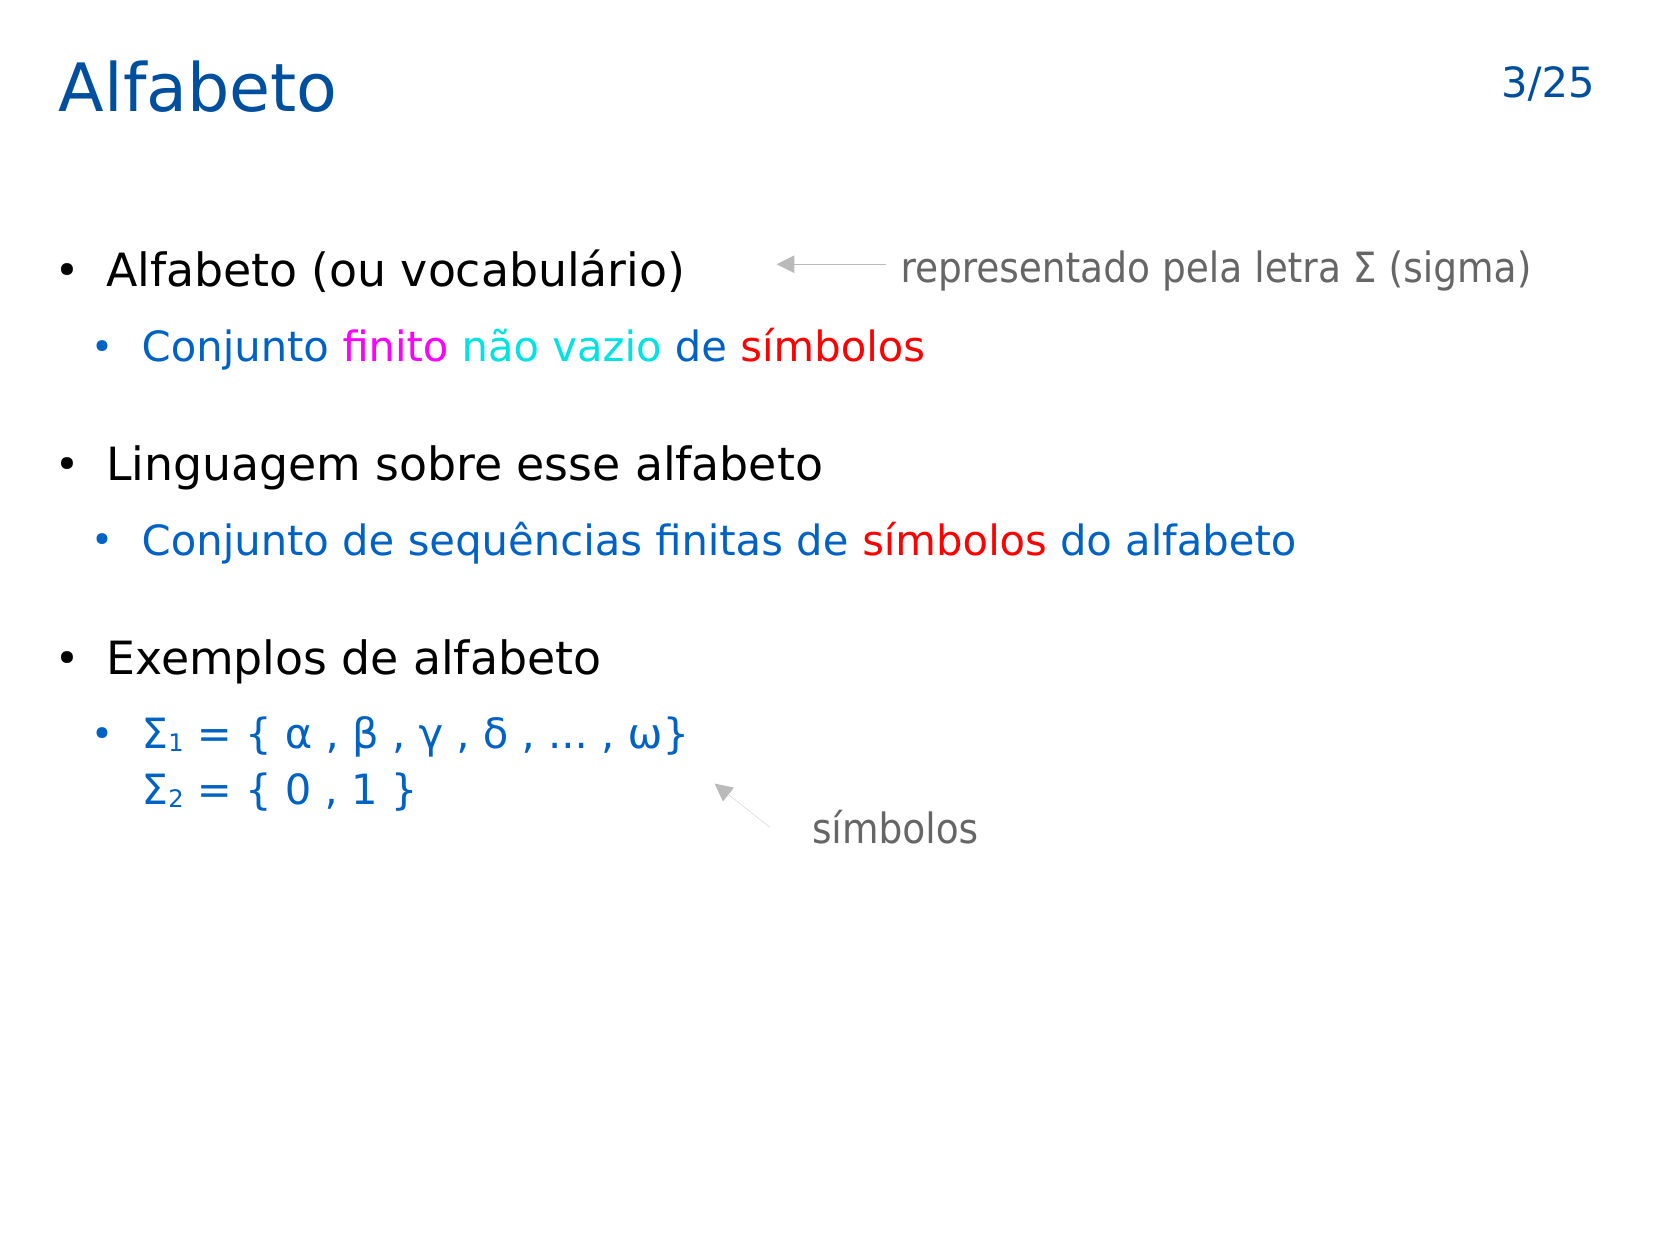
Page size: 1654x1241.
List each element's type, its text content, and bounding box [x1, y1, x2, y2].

title Alfabeto [59, 29, 1625, 148]
text_box representado pela letra Σ (sigma) [885, 236, 1618, 300]
text_box símbolos [797, 797, 1012, 861]
list Alfabeto (ou vocabulário) Conjunto finito não vazio de símbolos Linguagem sobre esse alfabeto Conjunto de sequências finitas de símbolos do alfabeto Exemplos de alfabeto Σ1 = { α , β , γ , δ , ... , ω} Σ2 = { 0 , 1 } [59, 236, 1595, 1211]
